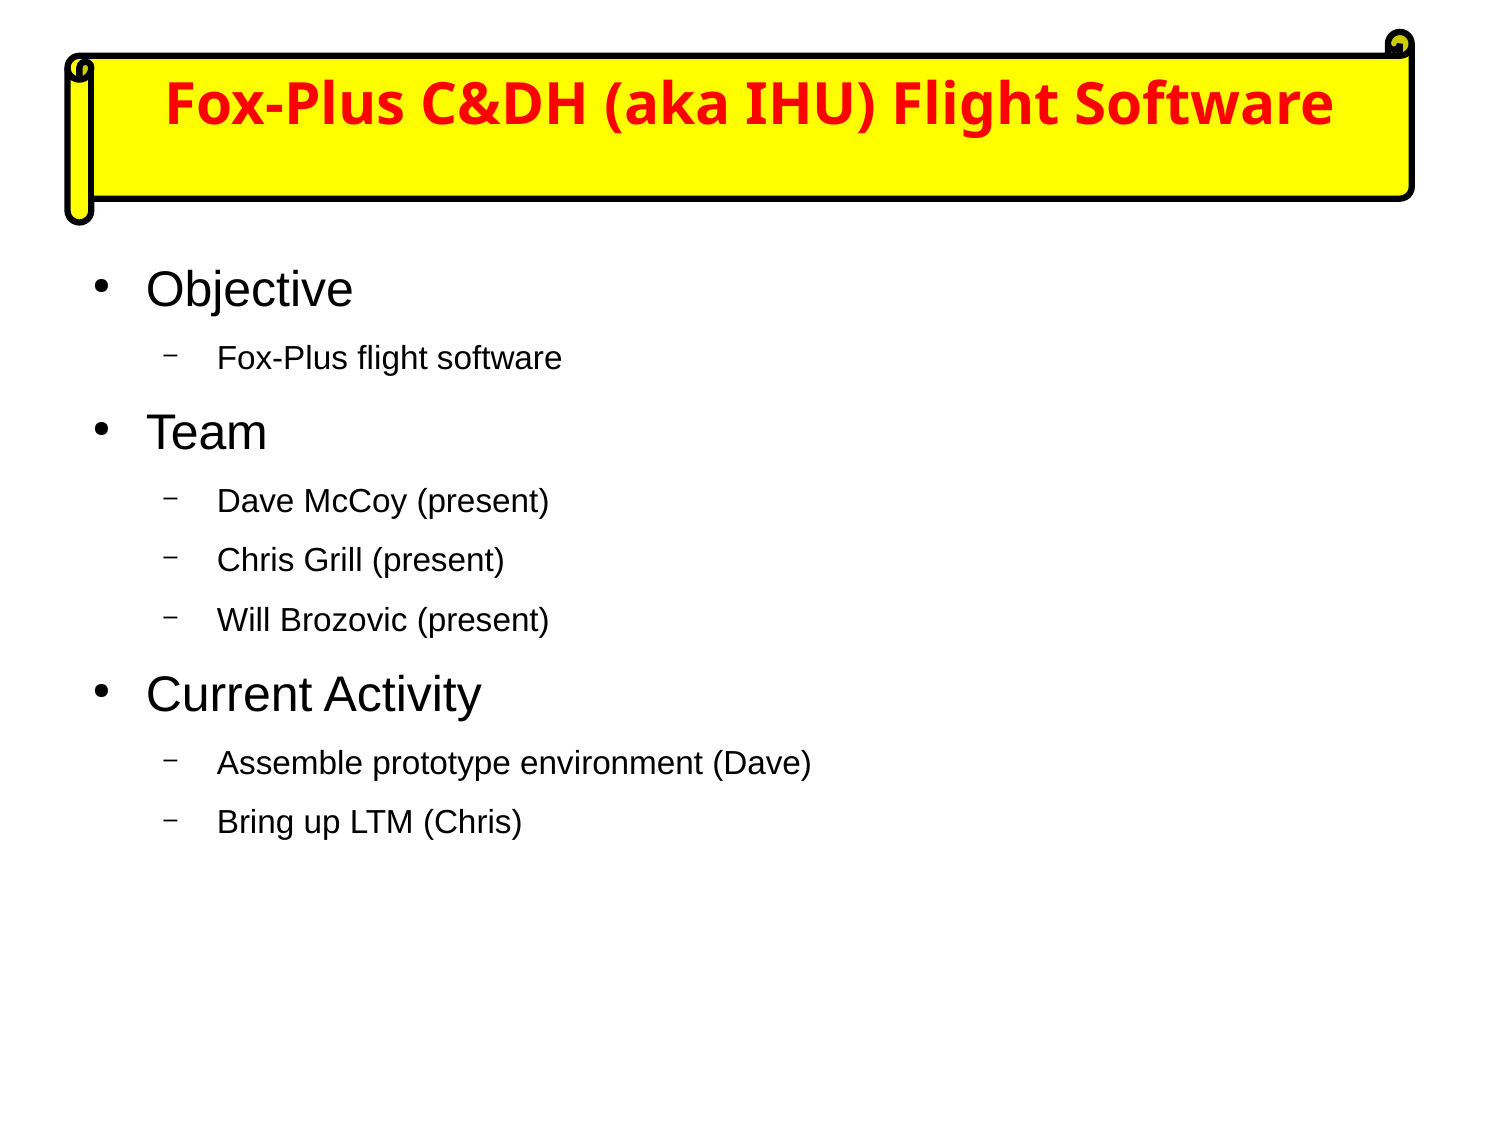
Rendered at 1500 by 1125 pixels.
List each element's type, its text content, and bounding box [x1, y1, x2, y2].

text_box Fox-Plus C&DH (aka IHU) Flight Software [0, 58, 1500, 144]
text_box [72, 31, 1412, 58]
text_box [67, 144, 1412, 223]
list Objective Fox-Plus flight software Team Dave McCoy (present) Chris Grill (present) Will Brozovic (present) Current Activity Assemble prototype environment (Dave) Bring up LTM (Chris) [75, 263, 1426, 916]
